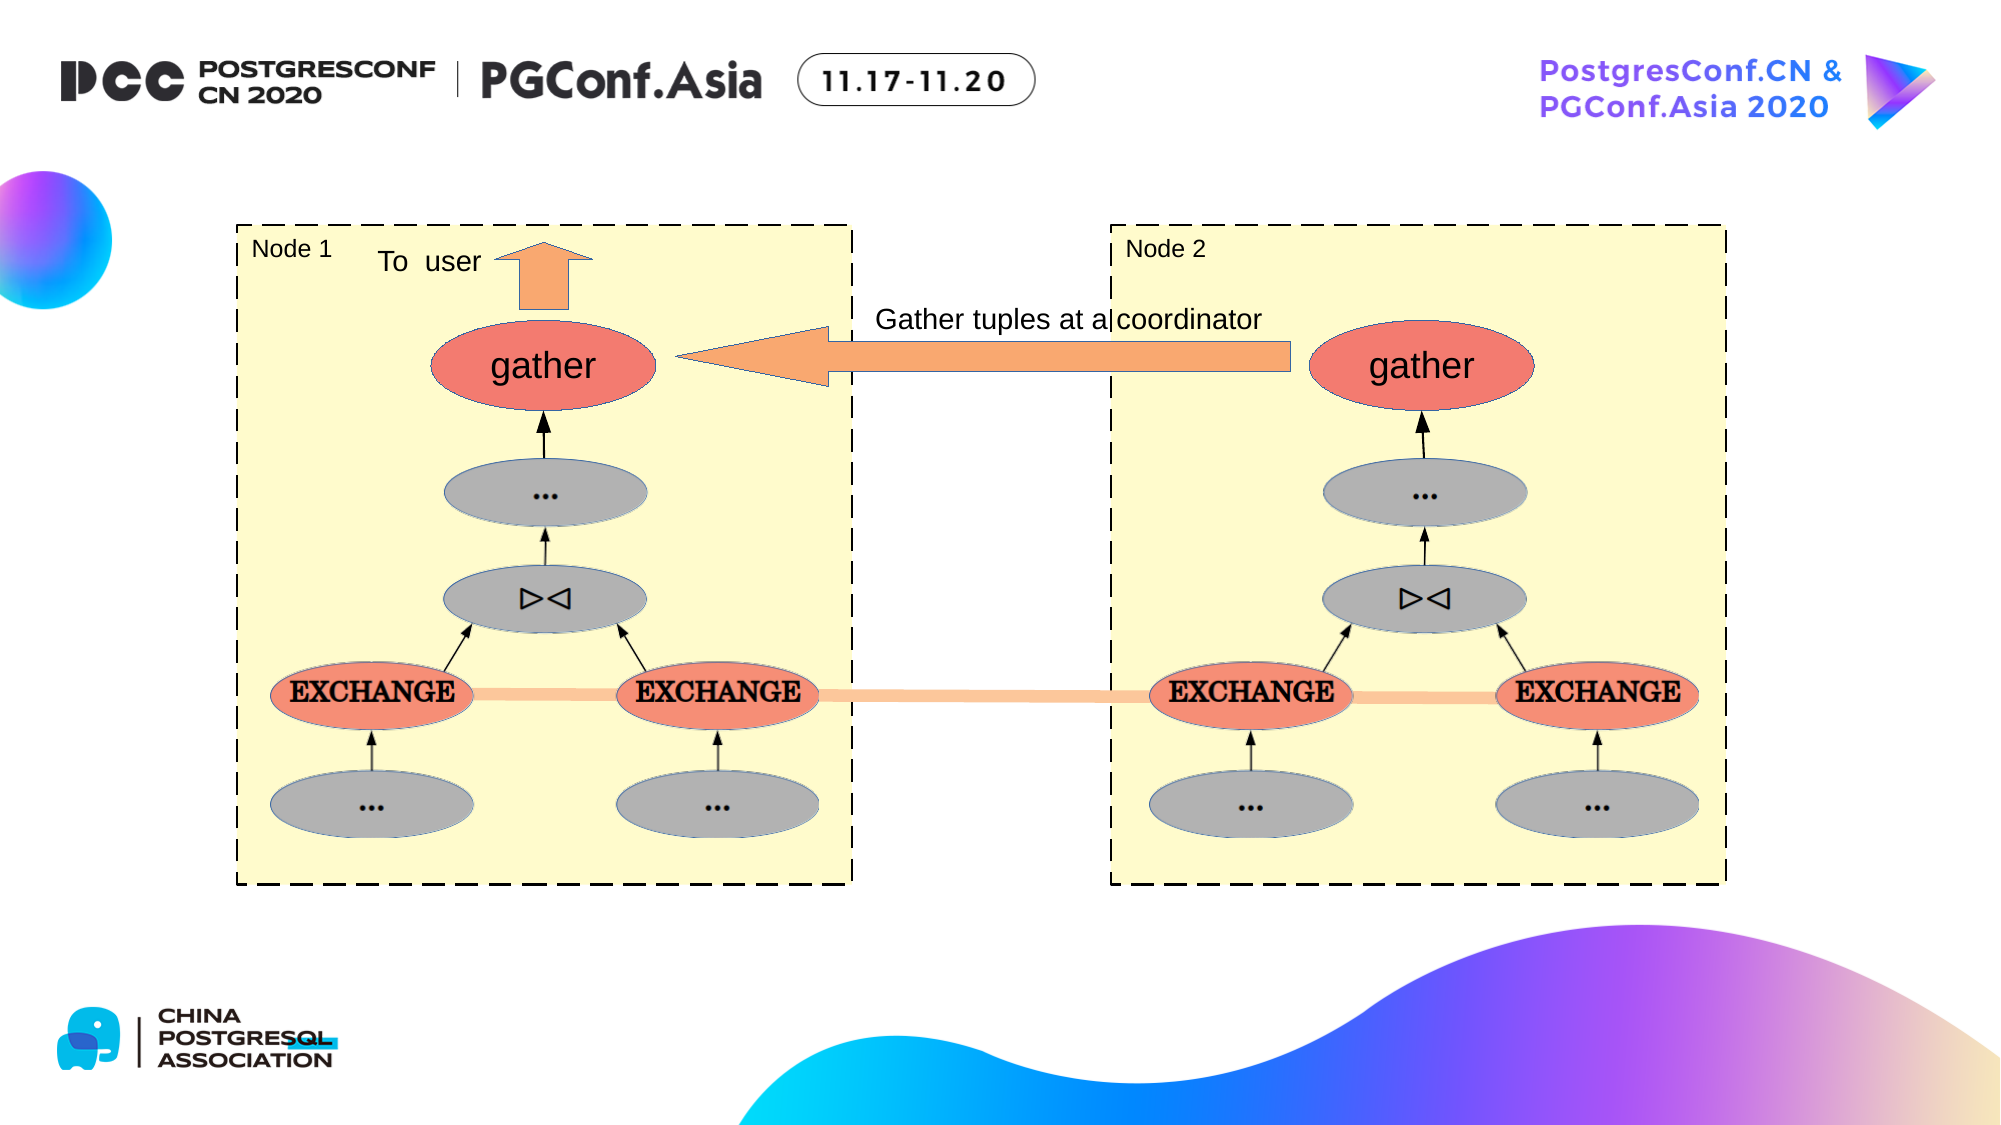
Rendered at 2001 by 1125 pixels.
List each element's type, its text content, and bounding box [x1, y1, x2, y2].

text_box Node 2 [1110, 224, 1726, 299]
picture [0, 0, 2001, 1125]
text_box gather [1309, 320, 1535, 411]
text_box Gather tuples at a coordinator [860, 293, 1311, 336]
text_box To user [362, 235, 528, 279]
text_box gather [430, 320, 656, 411]
text_box Node 1 [236, 224, 852, 299]
text_box [236, 242, 1726, 885]
